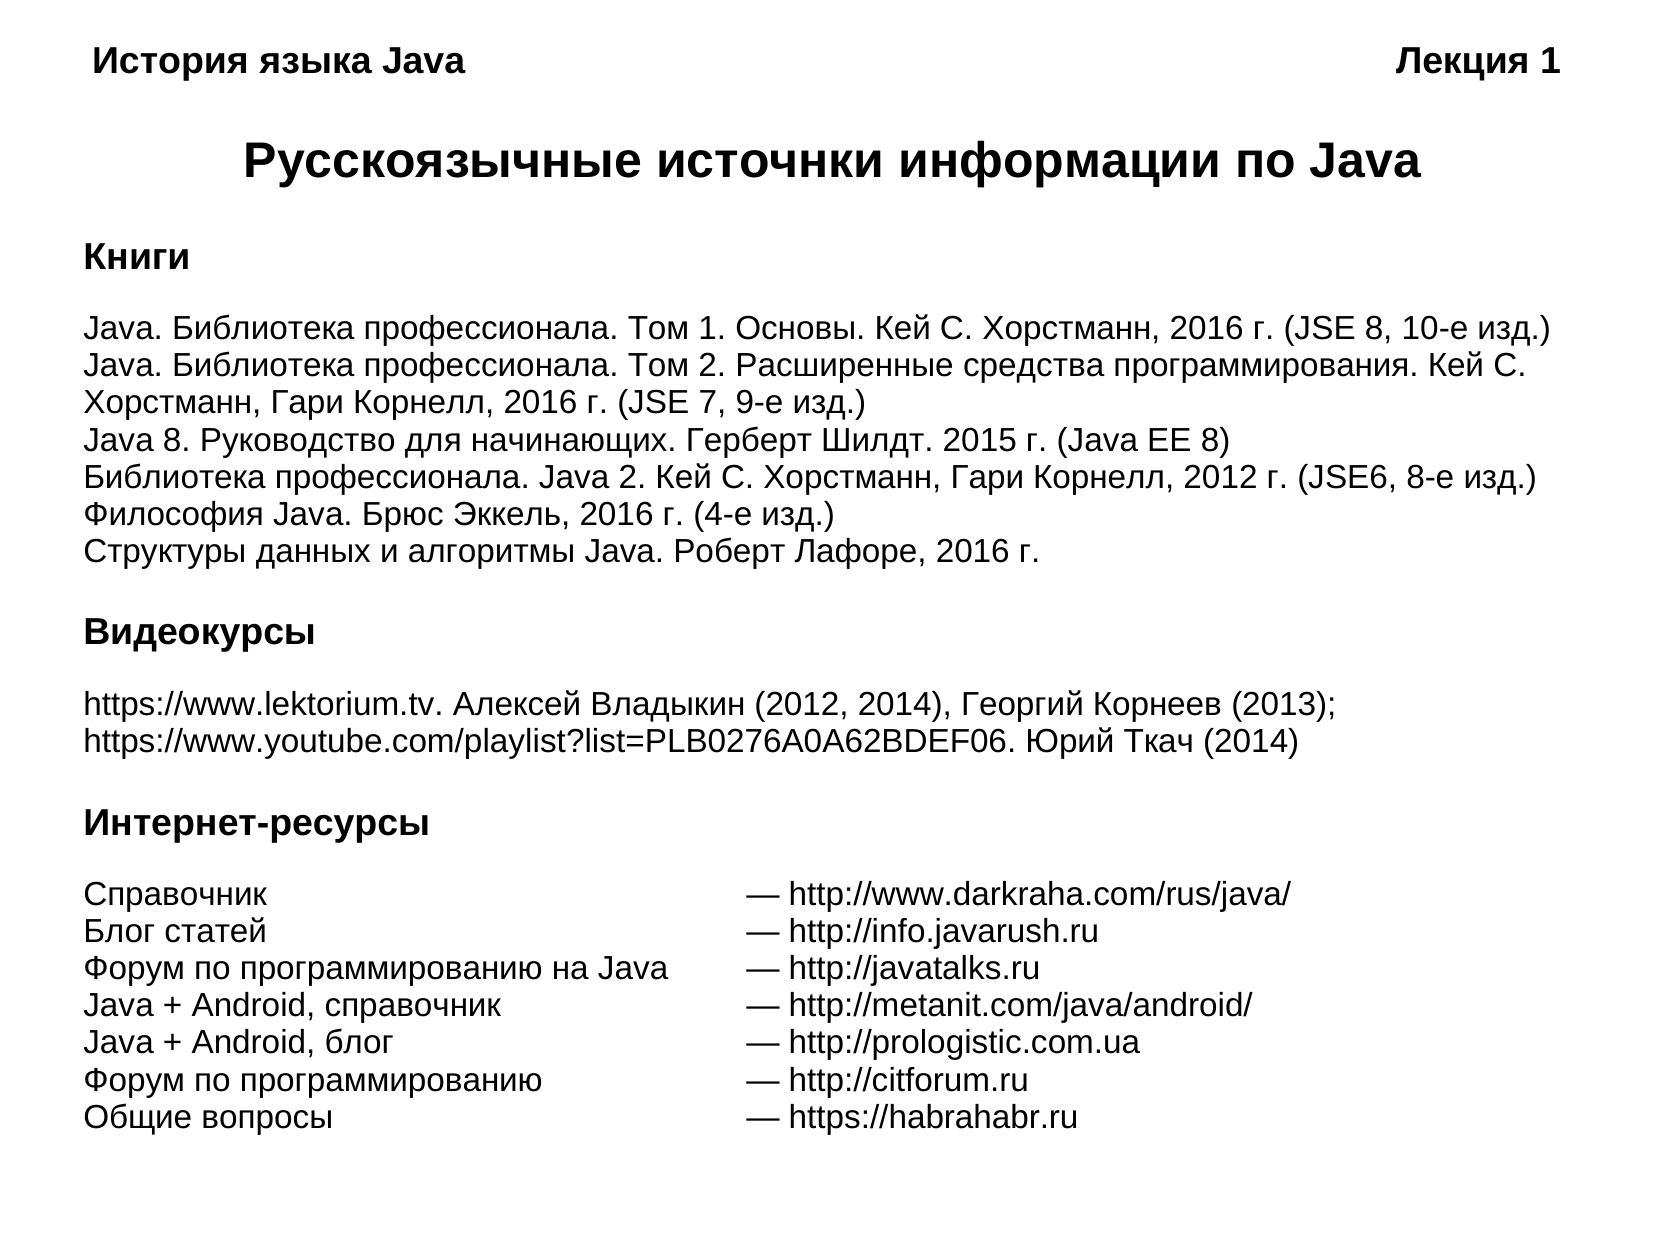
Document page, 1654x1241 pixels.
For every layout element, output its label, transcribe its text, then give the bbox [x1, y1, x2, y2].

title История языка Java Лекция 1 [82, 25, 1571, 95]
subtitle Русскоязычные источнки информации по Java [59, 129, 1607, 201]
text_box Книги Java. Библиотека профессионала. Том 1. Основы. Кей С. Хорстманн, 2016 г. (JSE 8, 10-е изд.) Java. Библиотека профессионала. Том 2. Расширенные средства программирования. Кей С. Хорстманн, Гари Корнелл, 2016 г. (JSE 7, 9-е изд.) Java 8. Руководство для начинающих. Герберт Шилдт. 2015 г. (Java EE 8) Библиотека профессионала. Java 2. Кей С. Хорстманн, Гари Корнелл, 2012 г. (JSE6, 8-е изд.) Философия Java. Брюс Эккель, 2016 г. (4-е изд.) Структуры данных и алгоритмы Java. Роберт Лафоре, 2016 г. Видеокурсы https://www.lektorium.tv. Алексей Владыкин (2012, 2014), Георгий Корнеев (2013); https://www.youtube.com/playlist?list=PLB0276A0A62BDEF06. Юрий Ткач (2014) Интернет-ресурсы Справочник — http://www.darkraha.com/rus/java/ Блог статей — http://info.javarush.ru Форум по программированию на Java — http://javatalks.ru Java + Android, справочник — http://metanit.com/java/android/ Java + Android, блог — http://prologistic.com.ua Форум по программированию — http://citforum.ru Общие вопросы — https://habrahabr.ru [68, 225, 1569, 1226]
